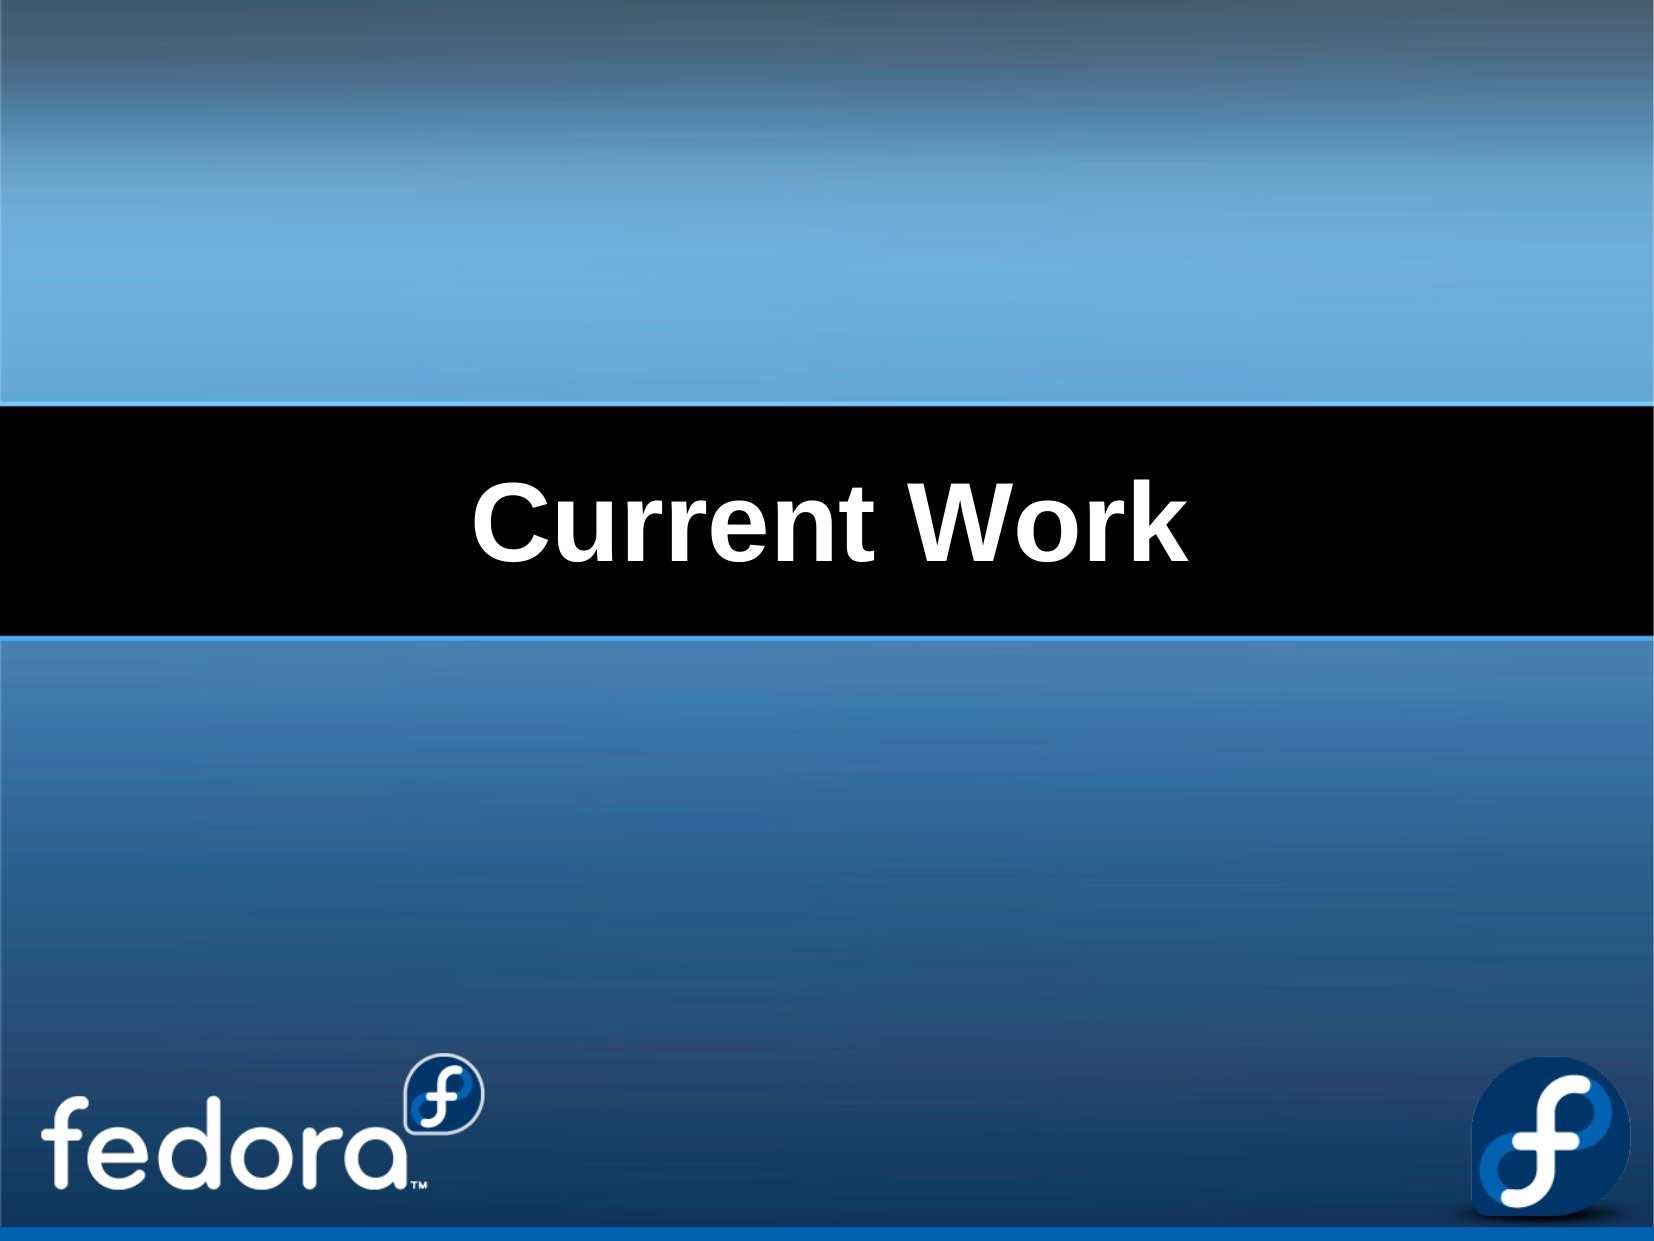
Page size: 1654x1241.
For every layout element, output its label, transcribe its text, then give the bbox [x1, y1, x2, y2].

title Current Work [123, 419, 1536, 627]
picture [0, 0, 1654, 1229]
